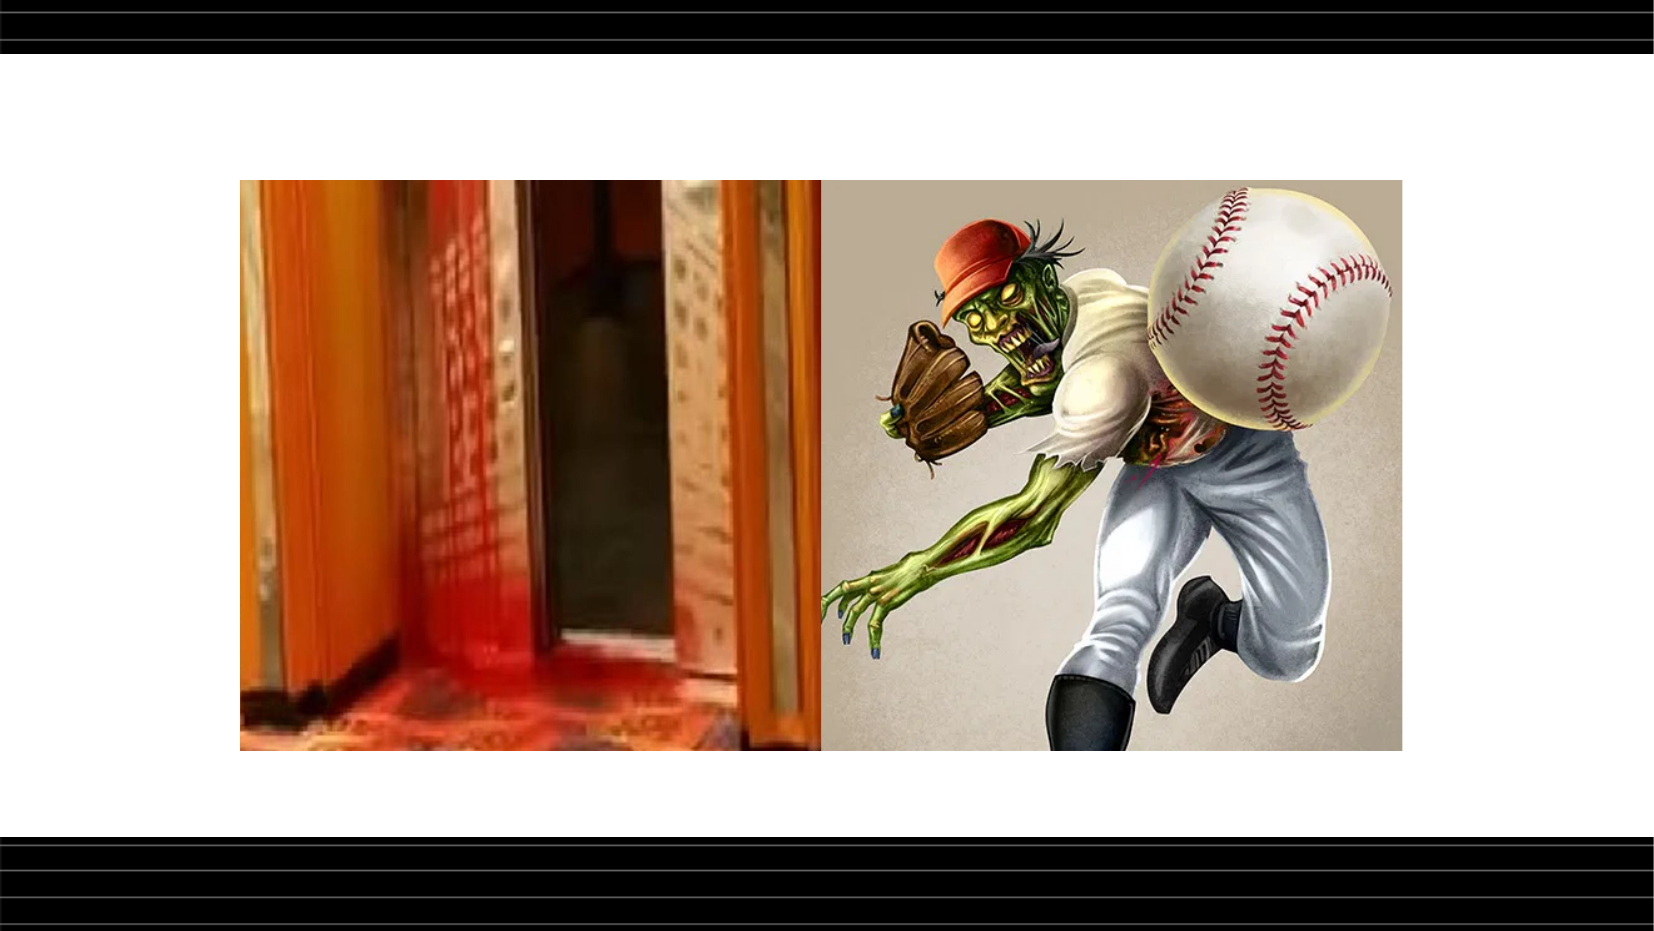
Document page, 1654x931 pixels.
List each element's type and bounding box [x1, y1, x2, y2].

picture [0, 837, 1654, 931]
picture [240, 180, 1403, 751]
picture [0, 0, 1654, 54]
